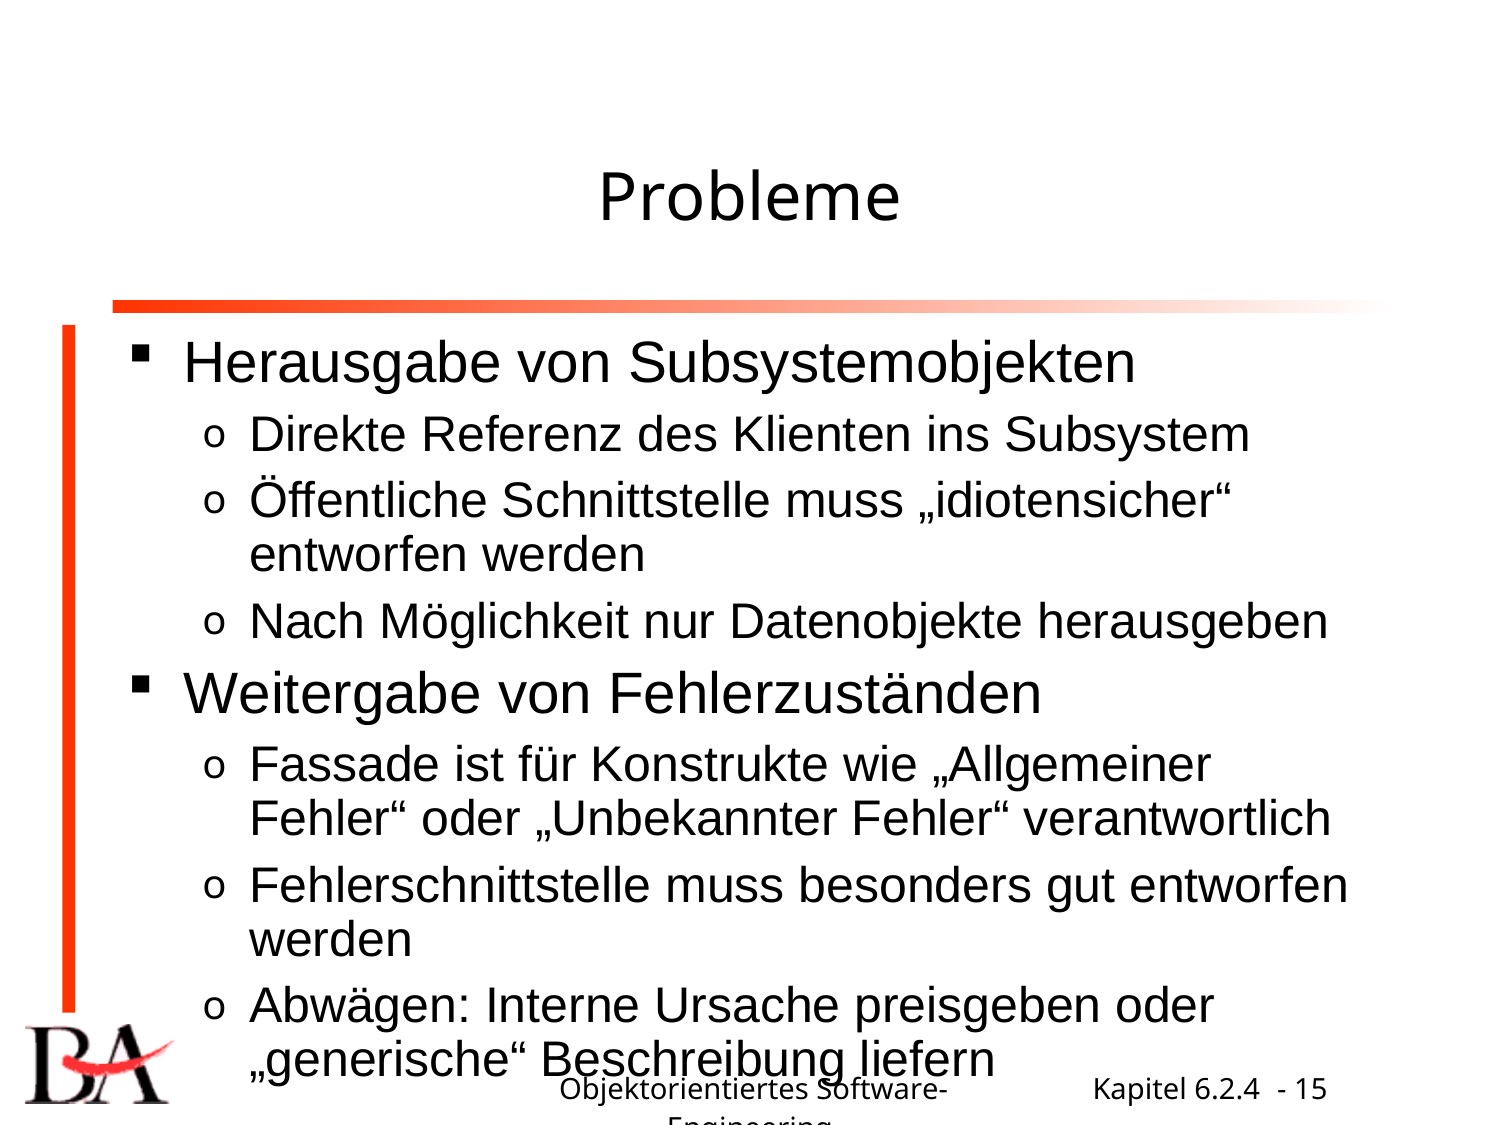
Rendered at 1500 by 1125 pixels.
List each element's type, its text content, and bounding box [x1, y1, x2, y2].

list Herausgabe von Subsystemobjekten Direkte Referenz des Klienten ins Subsystem Öffentliche Schnittstelle muss „idiotensicher“ entworfen werden Nach Möglichkeit nur Datenobjekte herausgeben Weitergabe von Fehlerzuständen Fassade ist für Konstrukte wie „Allgemeiner Fehler“ oder „Unbekannter Fehler“ verantwortlich Fehlerschnittstelle muss besonders gut entworfen werden Abwägen: Interne Ursache preisgeben oder „generische“ Beschreibung liefern [112, 324, 1388, 1096]
title Probleme [112, 99, 1388, 288]
picture [24, 1024, 175, 1104]
